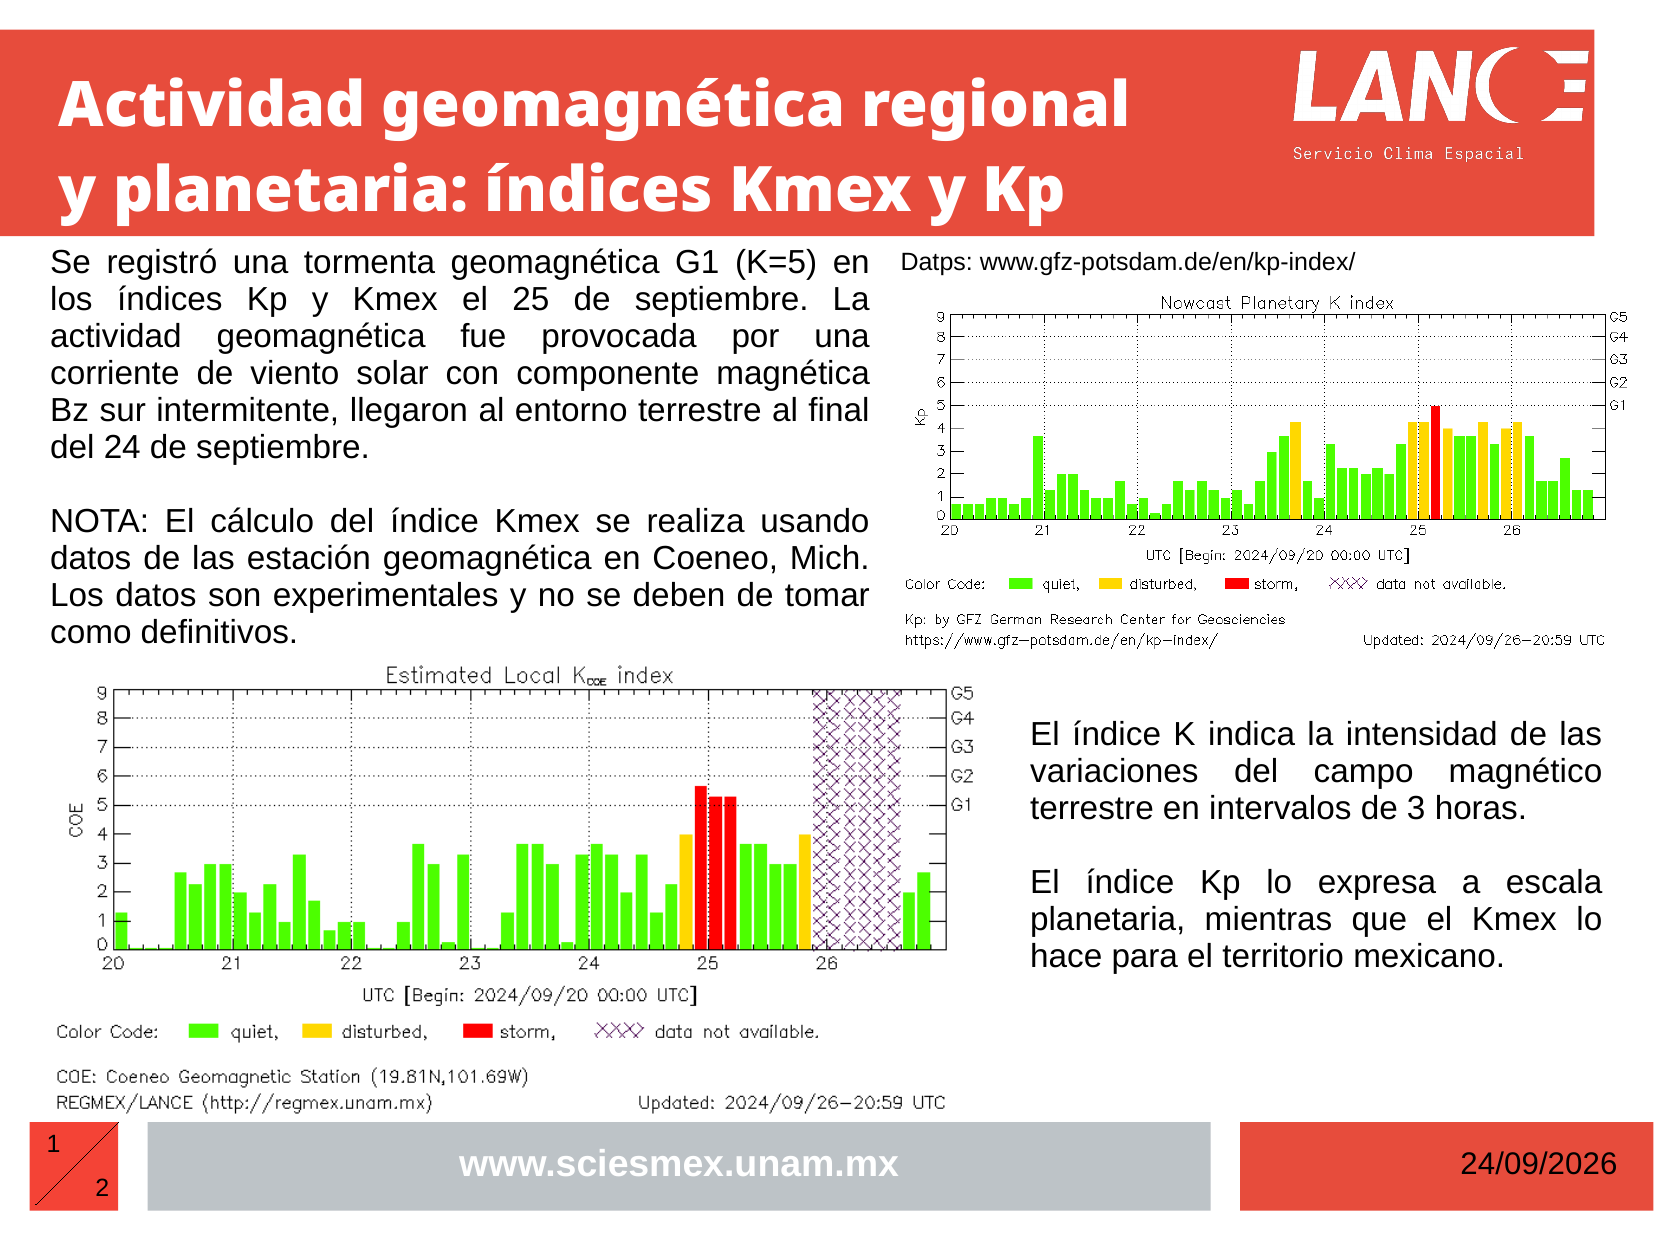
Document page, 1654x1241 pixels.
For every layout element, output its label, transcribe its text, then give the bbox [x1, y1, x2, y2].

title Actividad geomagnética regional y planetaria: índices Kmex y Kp [59, 59, 1312, 207]
text_box El índice K indica la intensidad de las variaciones del campo magnético terrestre en intervalos de 3 horas. El índice Kp lo expresa a escala planetaria, mientras que el Kmex lo hace para el territorio mexicano. [1015, 707, 1619, 1052]
text_box <número> [31, 1122, 176, 1170]
text_box Datps: www.gfz-potsdam.de/en/kp-index/ [886, 240, 1654, 284]
text_box www.sciesmex.unam.mx [153, 1122, 1205, 1205]
text_box 26/09/2024 [1424, 1122, 1654, 1205]
text_box Se registró una tormenta geomagnética G1 (K=5) en los índices Kp y Kmex el 25 de septiembre. La actividad geomagnética fue provocada por una corriente de viento solar con componente magnética Bz sur intermitente, llegaron al entorno terrestre al final del 24 de septiembre. NOTA: El cálculo del índice Kmex se realiza usando datos de las estación geomagnética en Coeneo, Mich. Los datos son experimentales y no se deben de tomar como definitivos. [35, 236, 886, 733]
text_box 2 [35, 1151, 125, 1209]
picture [47, 277, 1642, 1116]
picture [1293, 47, 1589, 162]
